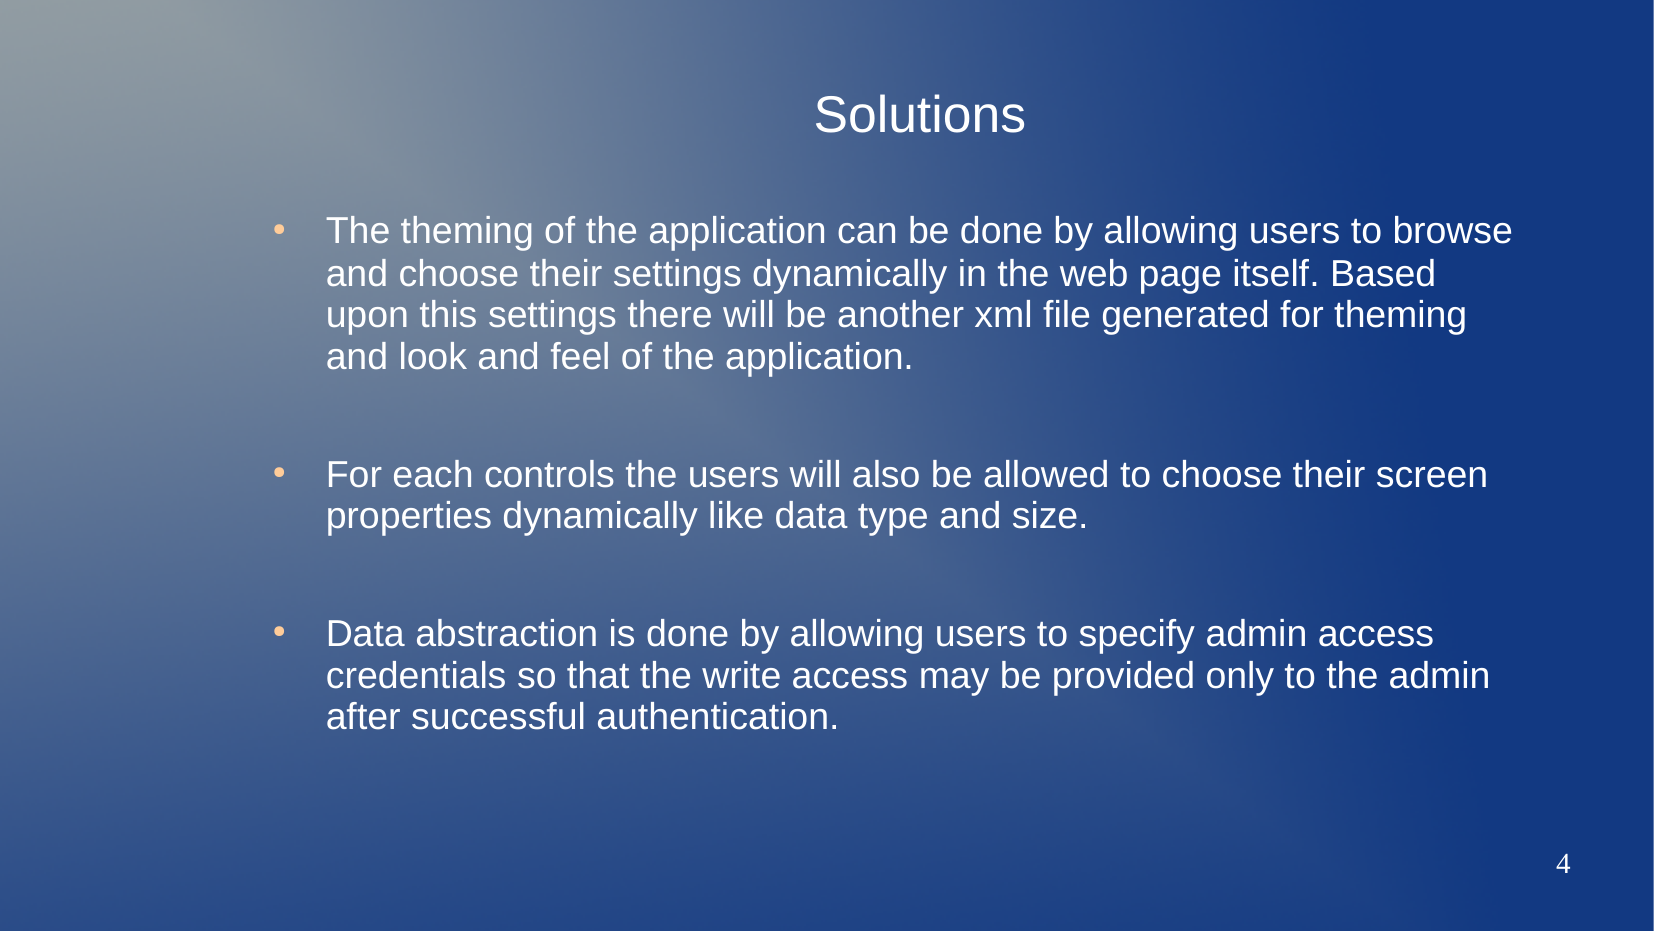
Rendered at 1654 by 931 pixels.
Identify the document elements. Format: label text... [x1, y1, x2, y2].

list The theming of the application can be done by allowing users to browse and choose their settings dynamically in the web page itself. Based upon this settings there will be another xml file generated for theming and look and feel of the application. For each controls the users will also be allowed to choose their screen properties dynamically like data type and size. Data abstraction is done by allowing users to specify admin access credentials so that the write access may be provided only to the admin after successful authentication. [255, 210, 1524, 914]
title Solutions [269, 37, 1571, 193]
picture [0, 0, 1654, 931]
